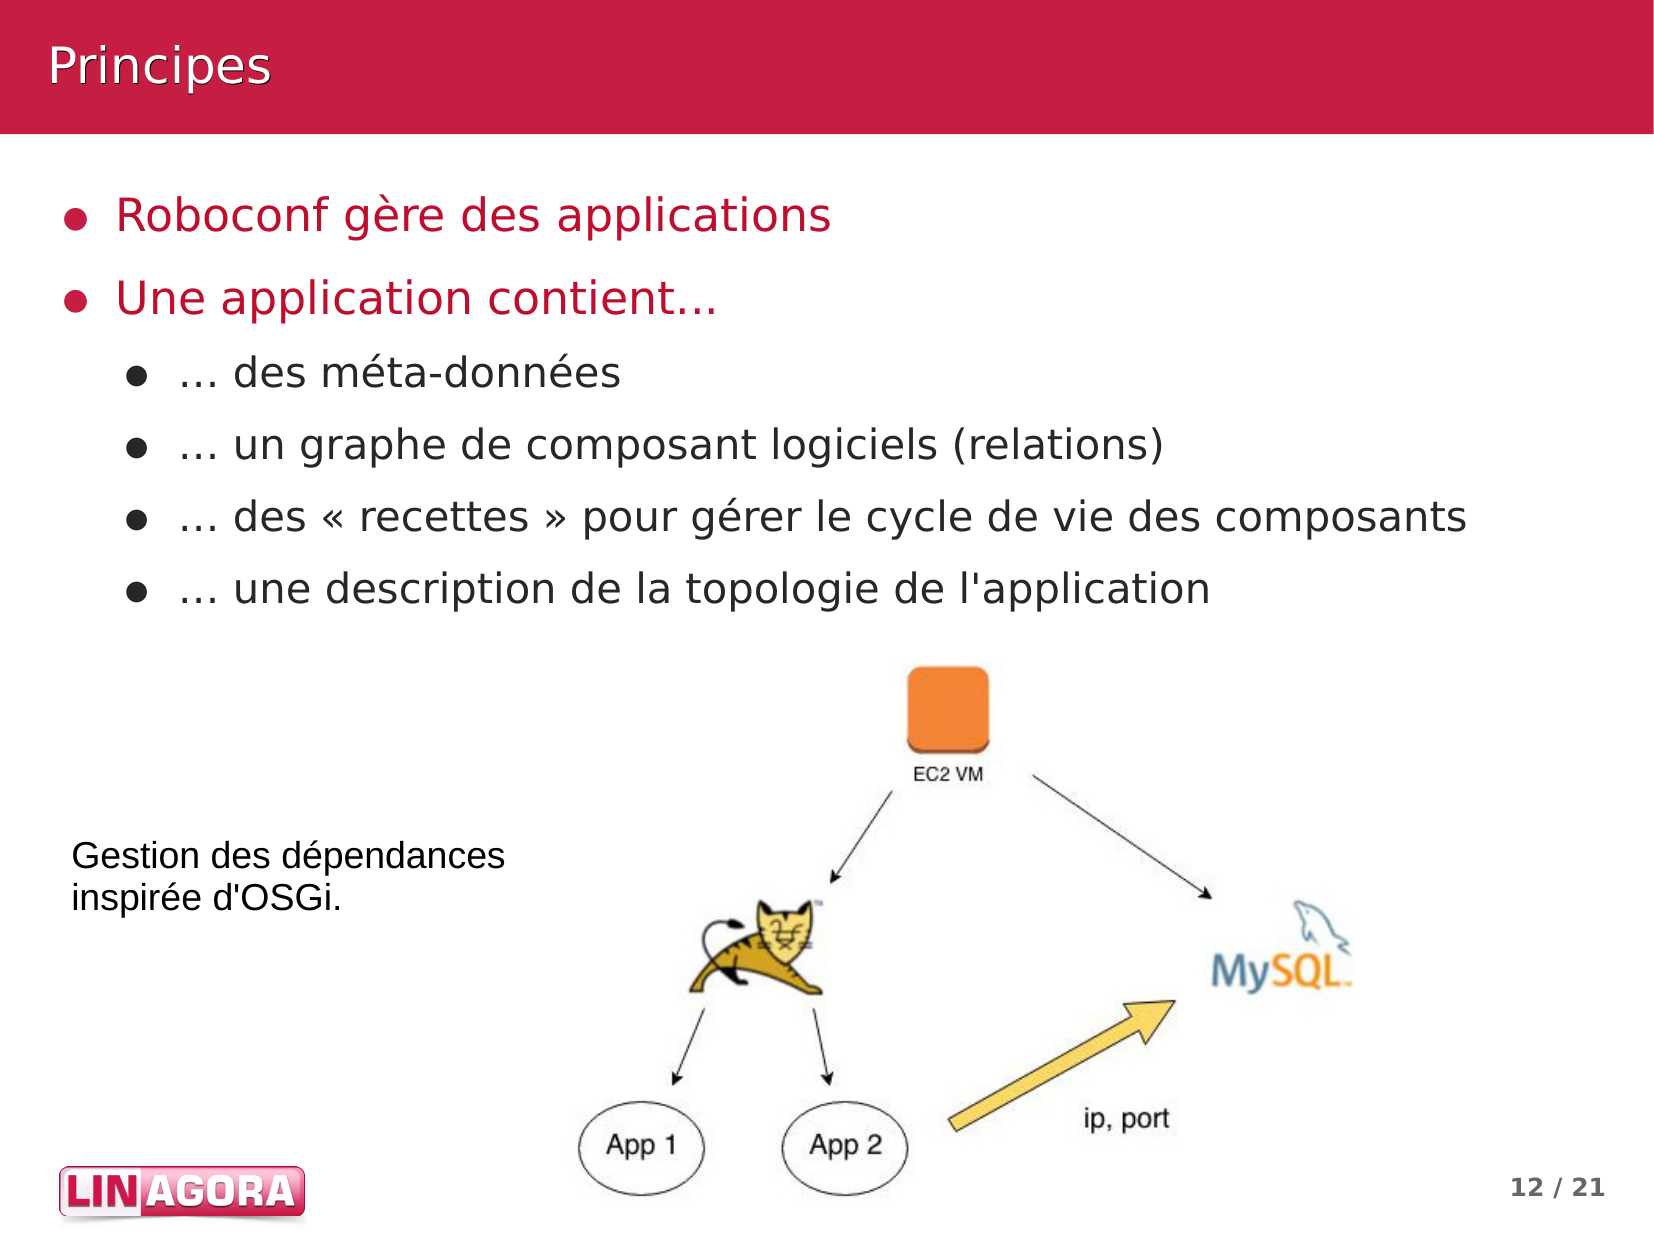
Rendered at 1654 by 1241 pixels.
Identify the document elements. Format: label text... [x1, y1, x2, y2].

picture [555, 649, 1400, 1218]
text_box Gestion des dépendances inspirée d'OSGi. [56, 827, 521, 927]
picture [59, 1166, 308, 1229]
list Roboconf gère des applications Une application contient... … des méta-données … un graphe de composant logiciels (relations) … des « recettes » pour gérer le cycle de vie des composants … une description de la topologie de l'application [45, 188, 1606, 1134]
title Principes [47, 7, 1624, 126]
